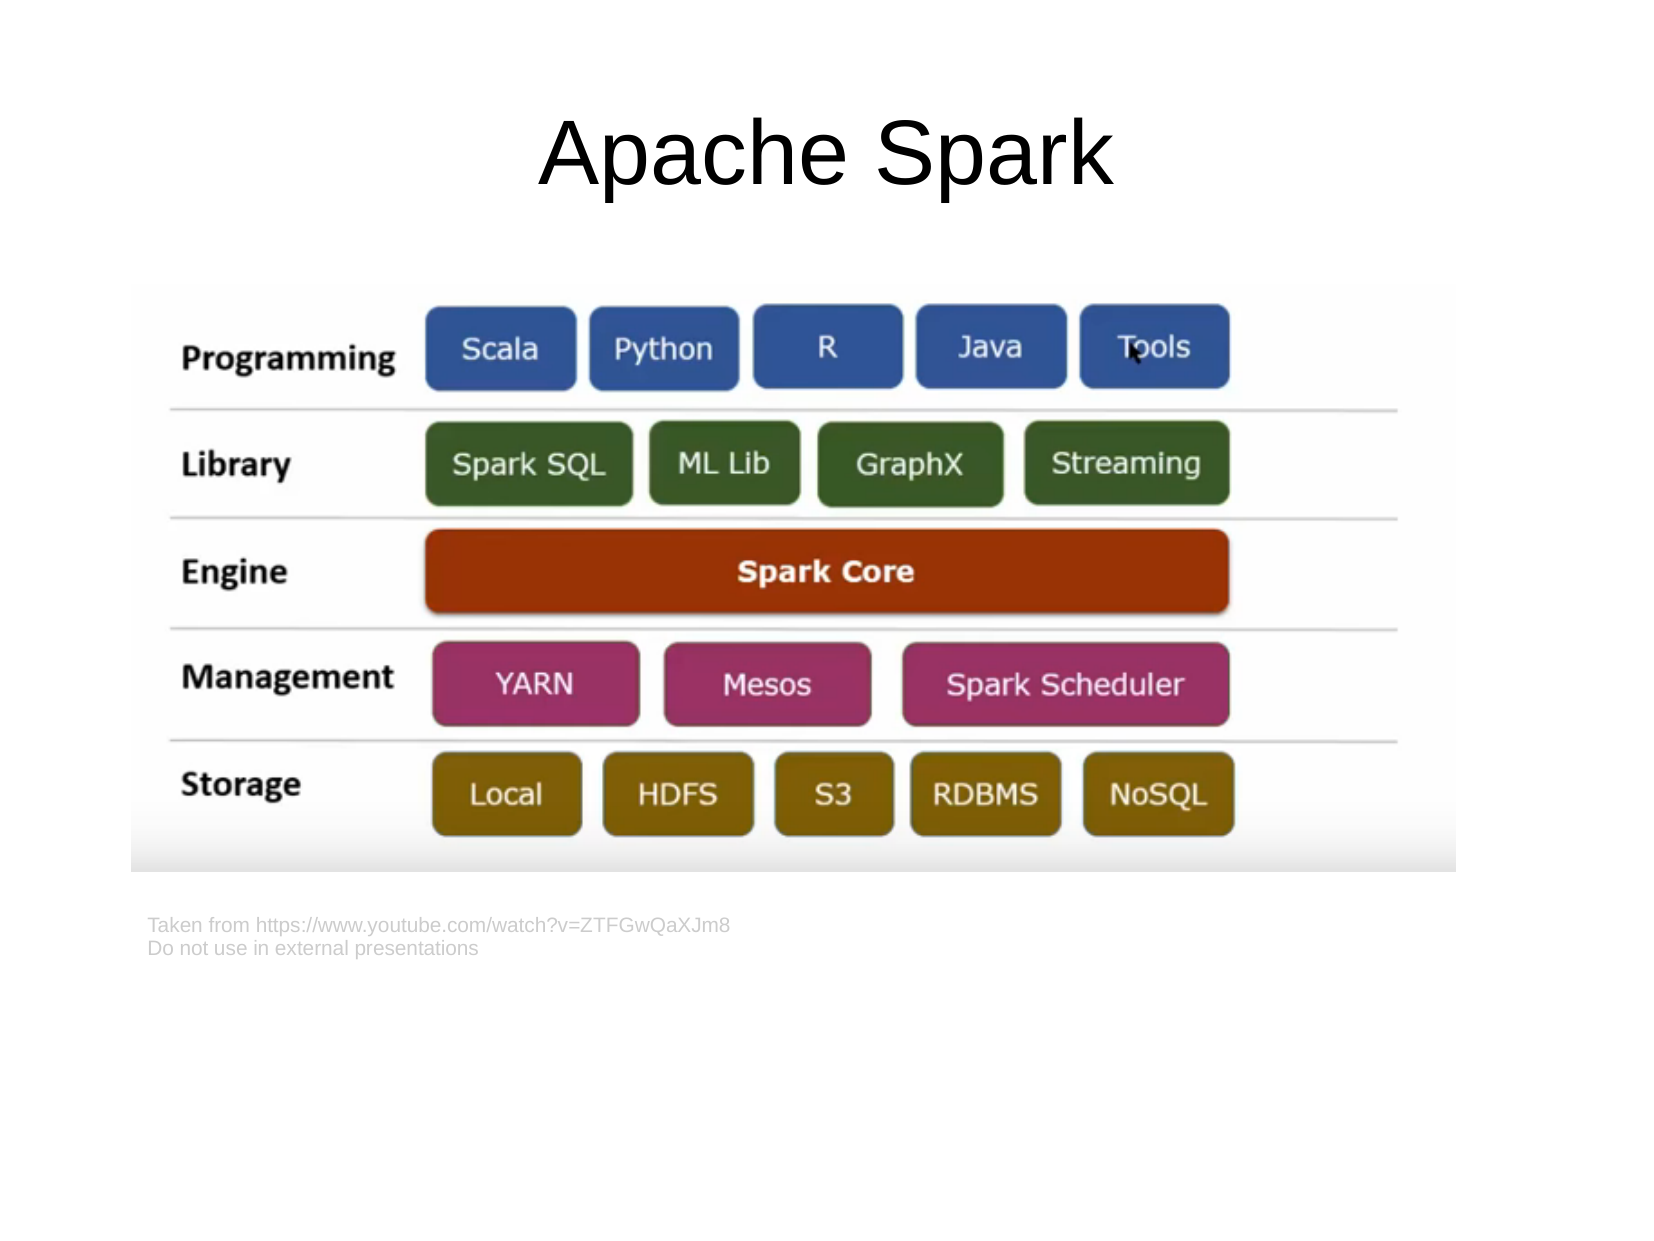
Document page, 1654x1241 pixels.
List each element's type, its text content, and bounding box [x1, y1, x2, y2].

picture [131, 284, 1456, 872]
title Apache Spark [82, 49, 1571, 257]
text_box Taken from https://www.youtube.com/watch?v=ZTFGwQaXJm8 Do not use in external presentations [132, 906, 746, 969]
